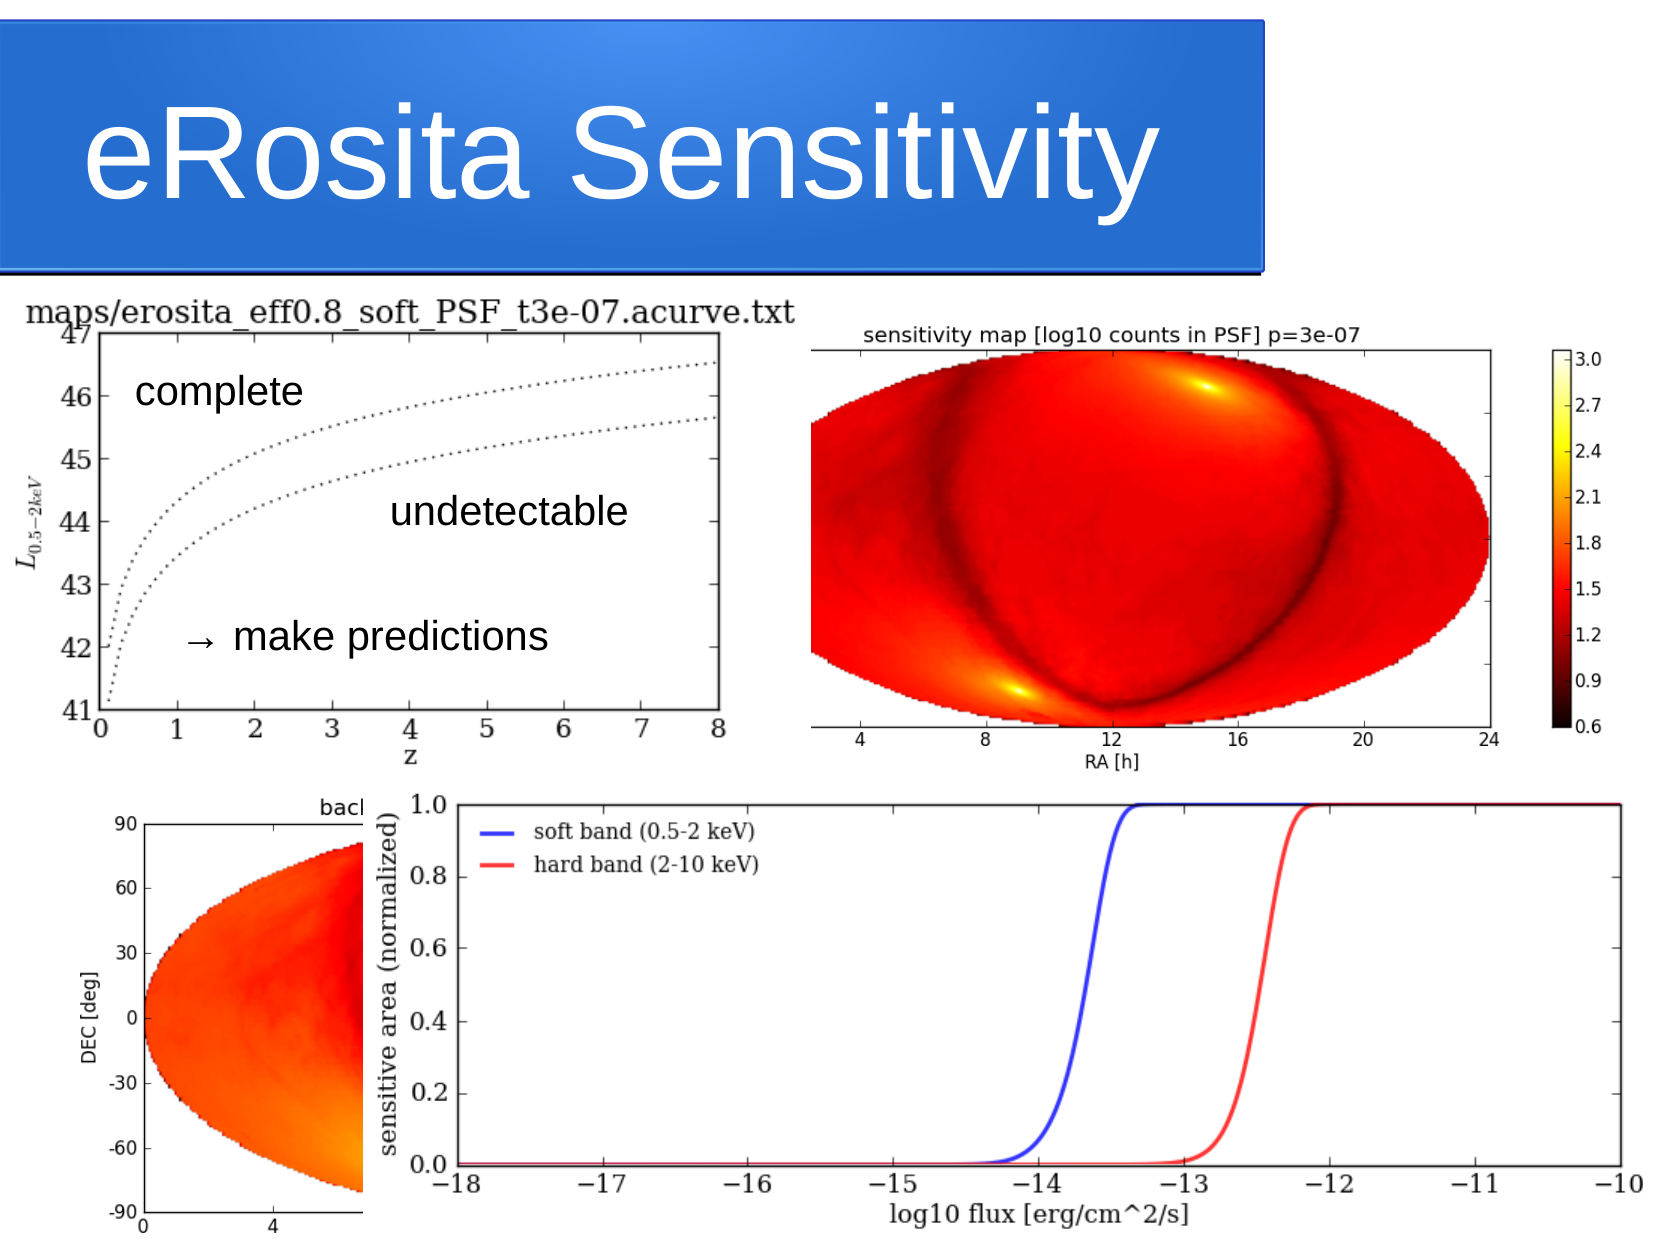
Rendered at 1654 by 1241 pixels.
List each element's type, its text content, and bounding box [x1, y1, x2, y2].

text_box undetectable [375, 480, 646, 556]
picture [0, 284, 1654, 1241]
text_box → make predictions [165, 605, 691, 676]
title eRosita Sensitivity [82, 49, 1471, 257]
text_box complete [120, 360, 331, 436]
